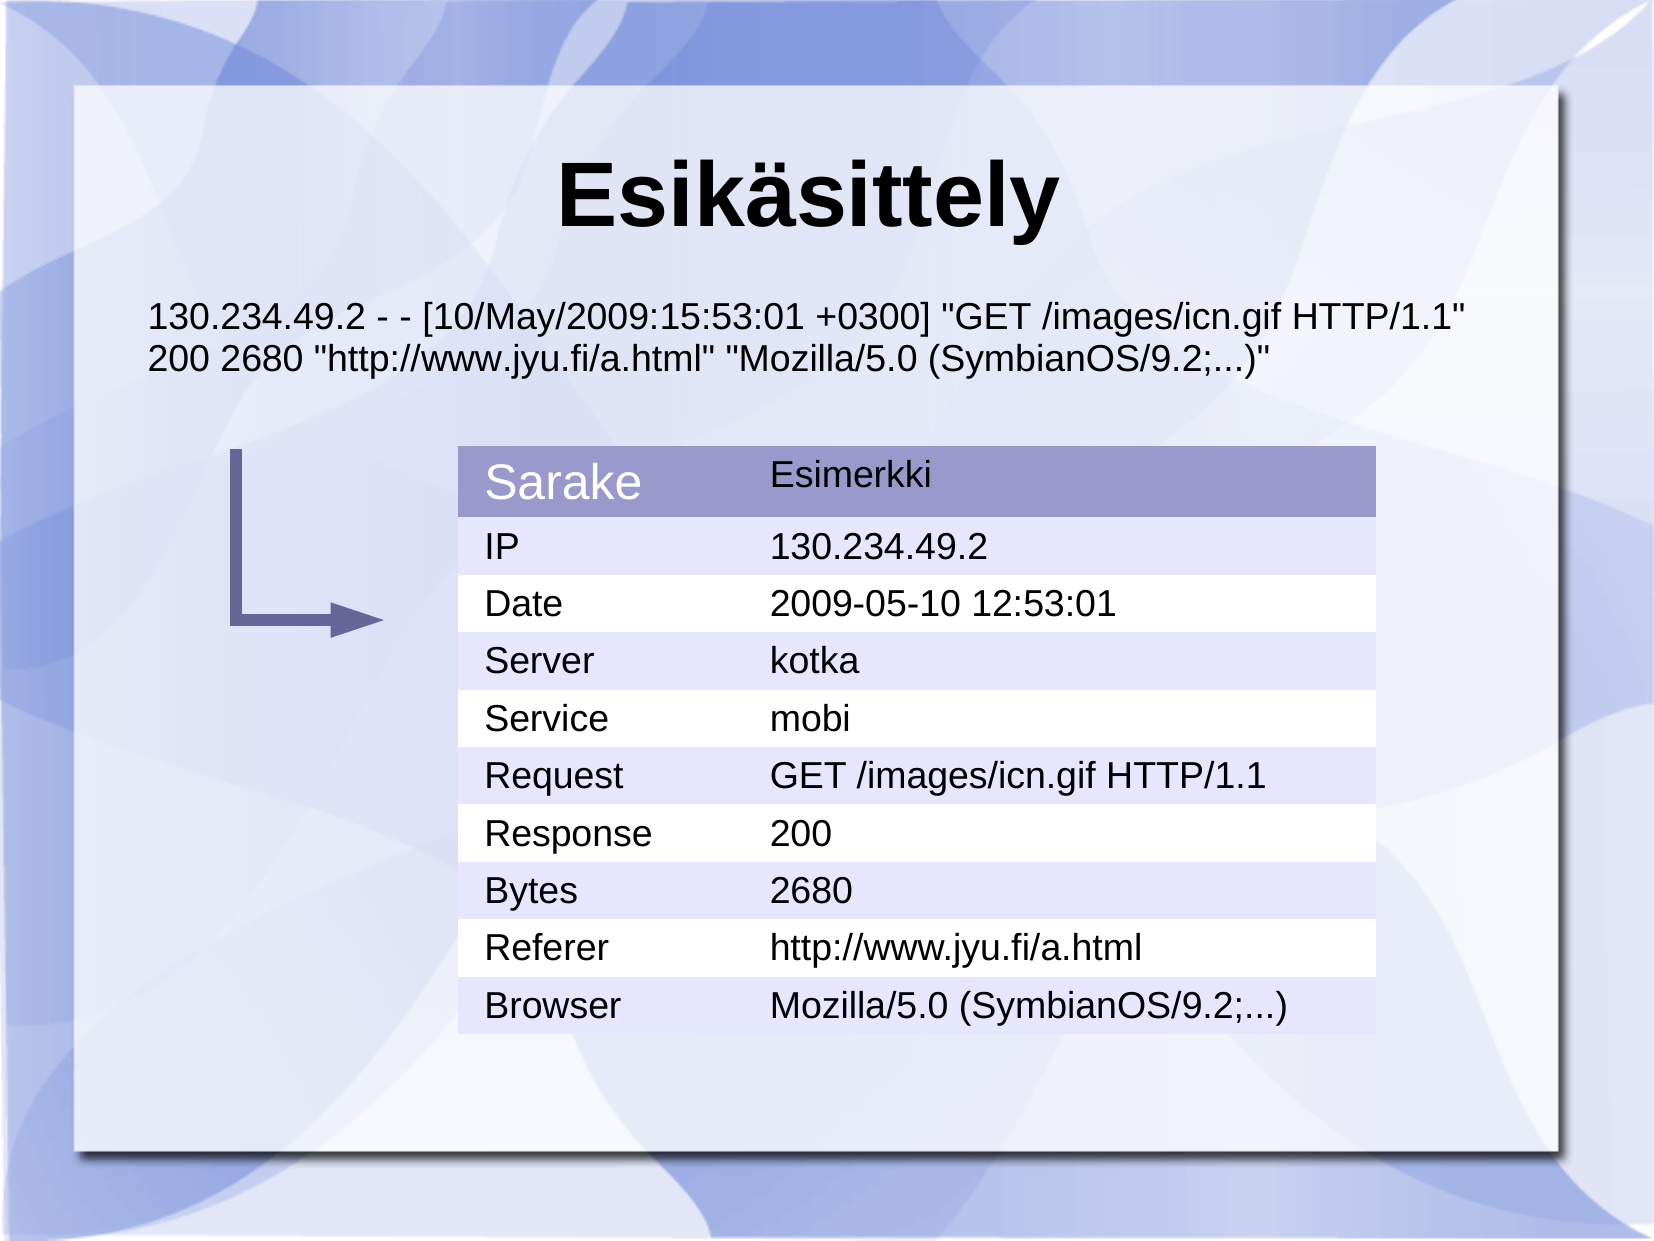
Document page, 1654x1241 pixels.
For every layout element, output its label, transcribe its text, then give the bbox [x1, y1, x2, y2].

table_cell kotka [743, 632, 1376, 690]
table_cell mobi [743, 690, 1376, 747]
title Esikäsittely [82, 90, 1536, 298]
table_cell Request [458, 747, 743, 804]
table_cell Date [458, 575, 743, 632]
table_cell http://www.jyu.fi/a.html [743, 919, 1376, 977]
table_cell Server [458, 632, 743, 690]
table_cell Service [458, 690, 743, 747]
table_header Esimerkki [743, 446, 1376, 517]
text_box 130.234.49.2 - - [10/May/2009:15:53:01 +0300] "GET /images/icn.gif HTTP/1.1" 200 2680 "http://www.jyu.fi/a.html" "Mozilla/5.0 (SymbianOS/9.2;...)" [147, 295, 1506, 380]
table_cell 2009-05-10 12:53:01 [743, 575, 1376, 632]
table_cell Browser [458, 977, 743, 1034]
table_cell GET /images/icn.gif HTTP/1.1 [743, 747, 1376, 804]
table_header Sarake [458, 446, 743, 517]
table_cell Bytes [458, 862, 743, 919]
table_cell Response [458, 804, 743, 862]
table_cell IP [458, 517, 743, 575]
table_cell Referer [458, 919, 743, 977]
table_cell 2680 [743, 862, 1376, 919]
picture [0, 0, 1654, 1241]
table_cell 130.234.49.2 [743, 517, 1376, 575]
table_cell Mozilla/5.0 (SymbianOS/9.2;...) [743, 977, 1376, 1034]
table_cell 200 [743, 804, 1376, 862]
